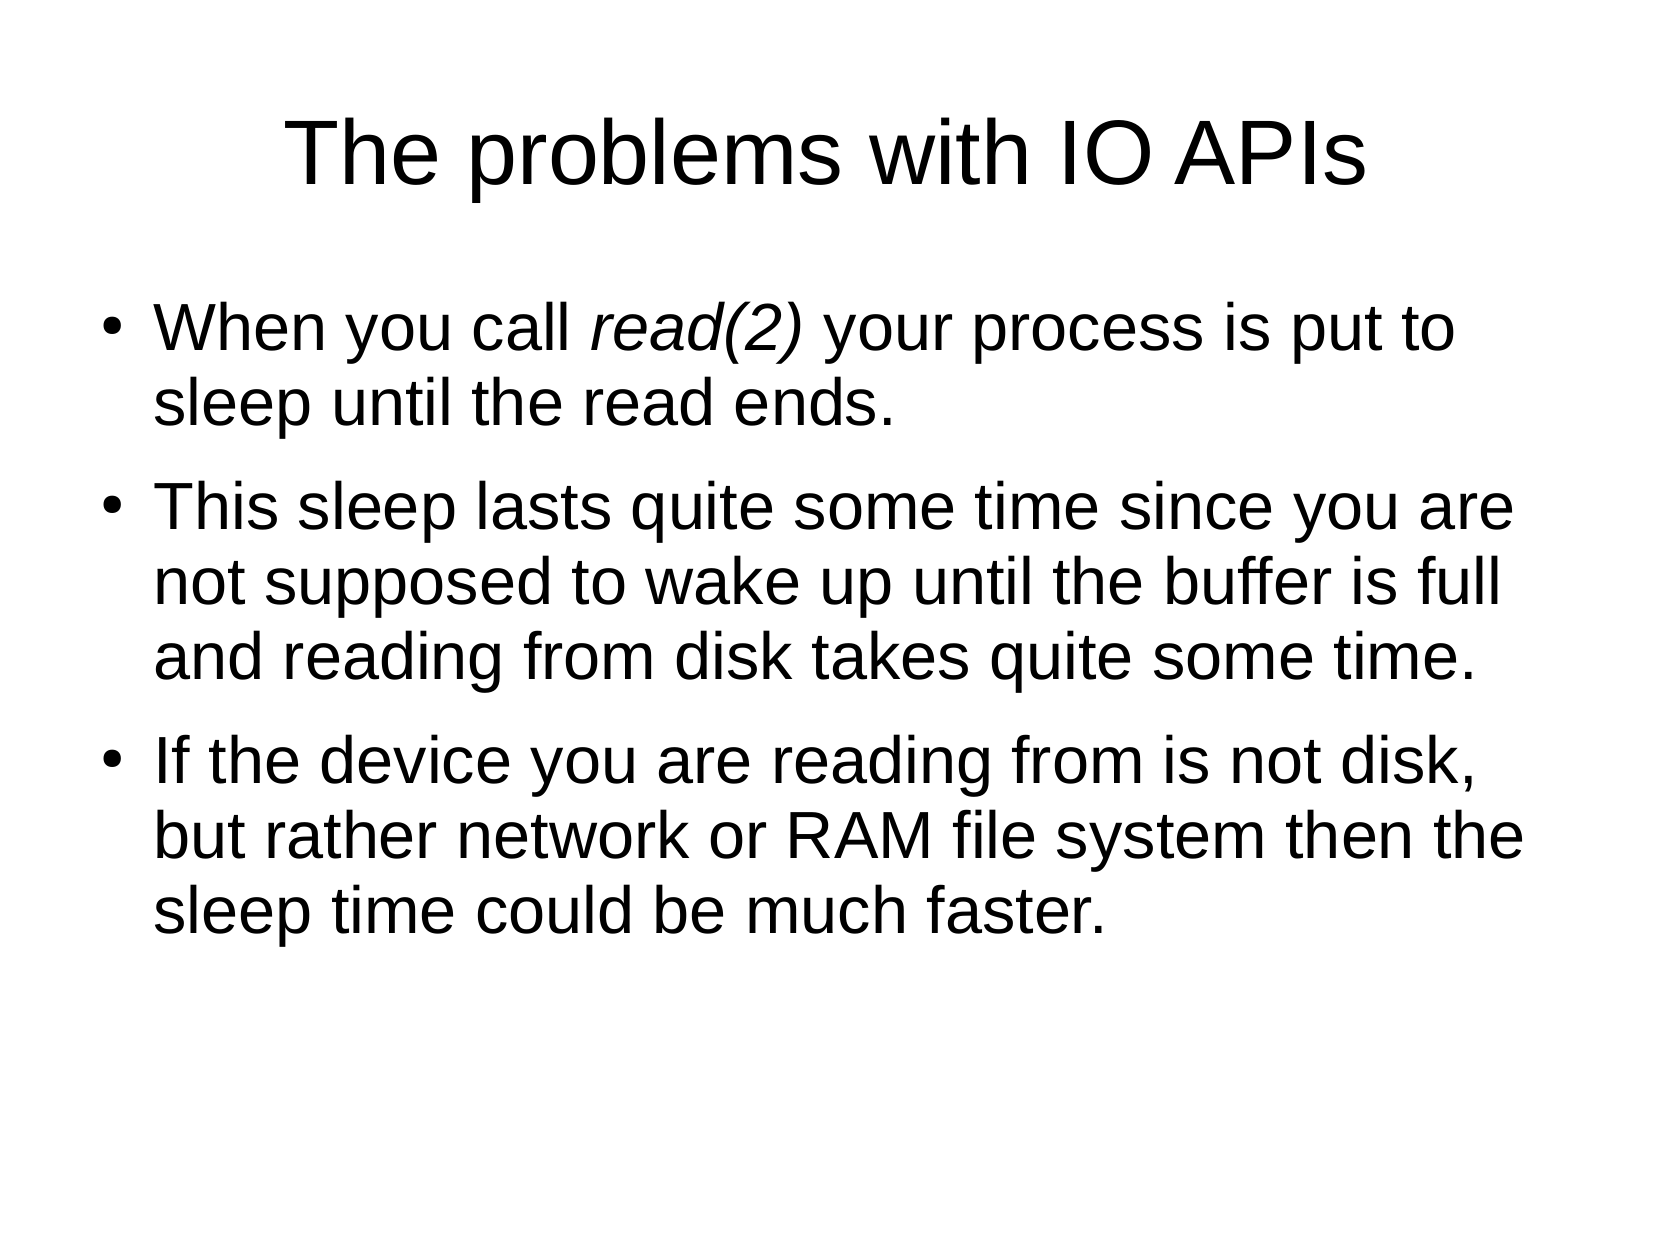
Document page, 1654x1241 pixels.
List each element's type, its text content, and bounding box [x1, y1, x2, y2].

list When you call read(2) your process is put to sleep until the read ends. This sleep lasts quite some time since you are not supposed to wake up until the buffer is full and reading from disk takes quite some time. If the device you are reading from is not disk, but rather network or RAM file system then the sleep time could be much faster. [82, 290, 1538, 1010]
title The problems with IO APIs [82, 49, 1571, 257]
